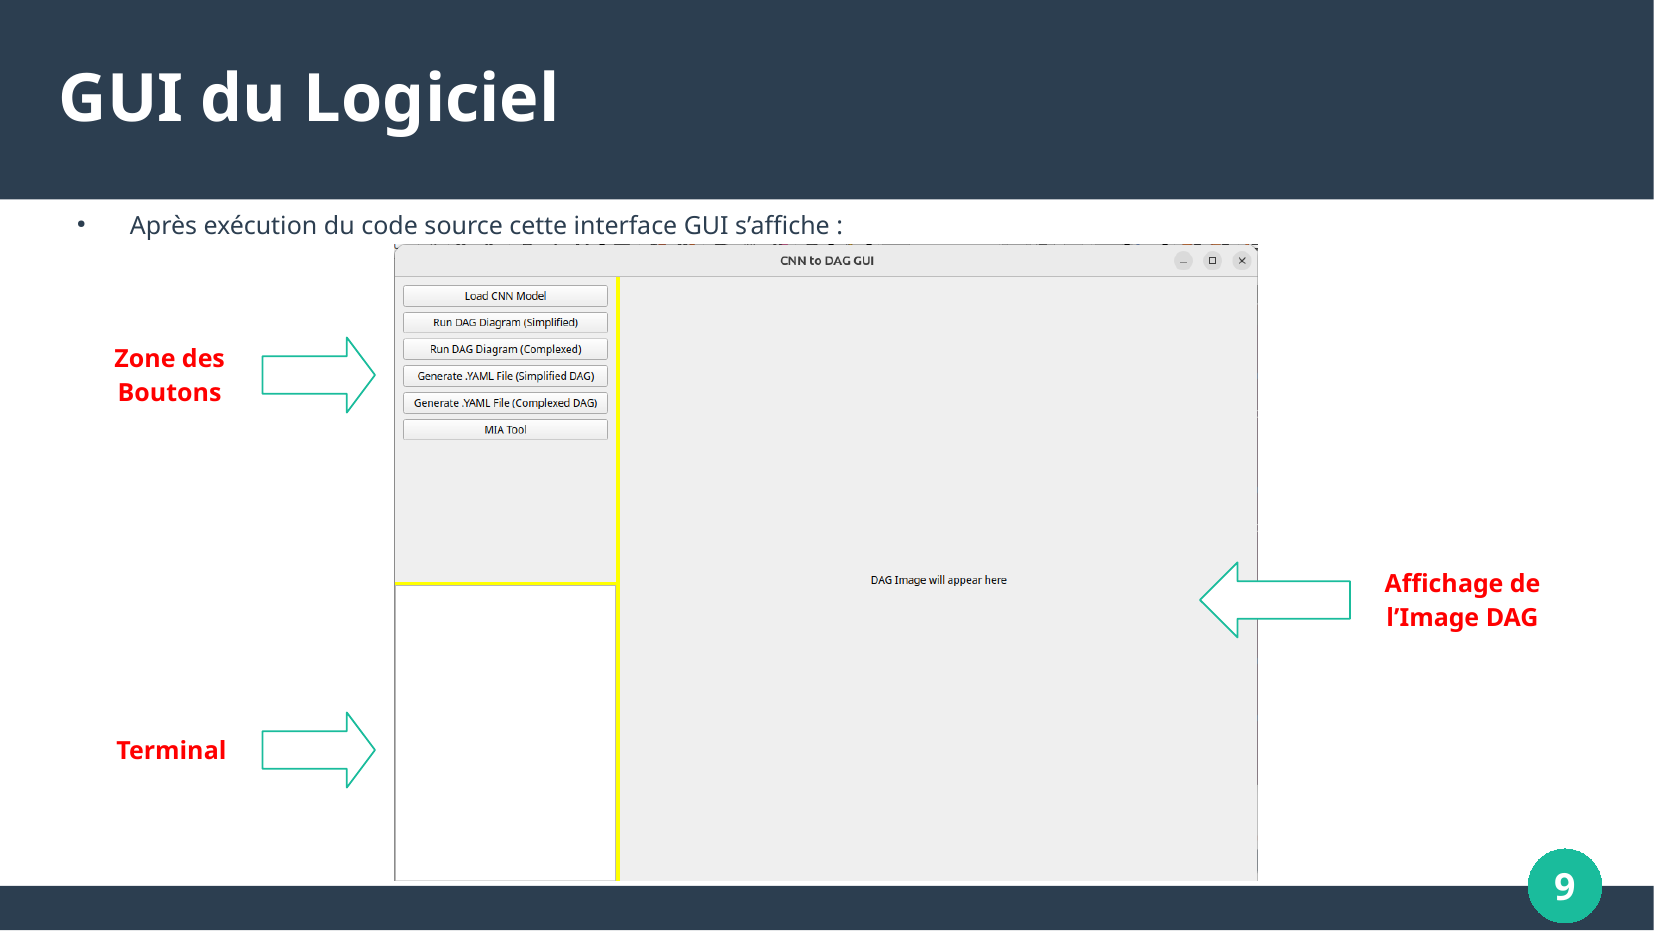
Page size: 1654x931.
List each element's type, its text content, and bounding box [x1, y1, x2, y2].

text_box [262, 337, 376, 413]
text_box Terminal [96, 712, 247, 788]
text_box Zone des Boutons [84, 337, 255, 413]
text_box [262, 712, 376, 788]
picture [394, 244, 1258, 881]
title GUI du Logiciel [59, 37, 1595, 155]
list Après exécution du code source cette interface GUI s’affiche : [59, 208, 1595, 829]
text_box [1199, 562, 1350, 638]
text_box Affichage de l’Image DAG [1350, 562, 1576, 638]
